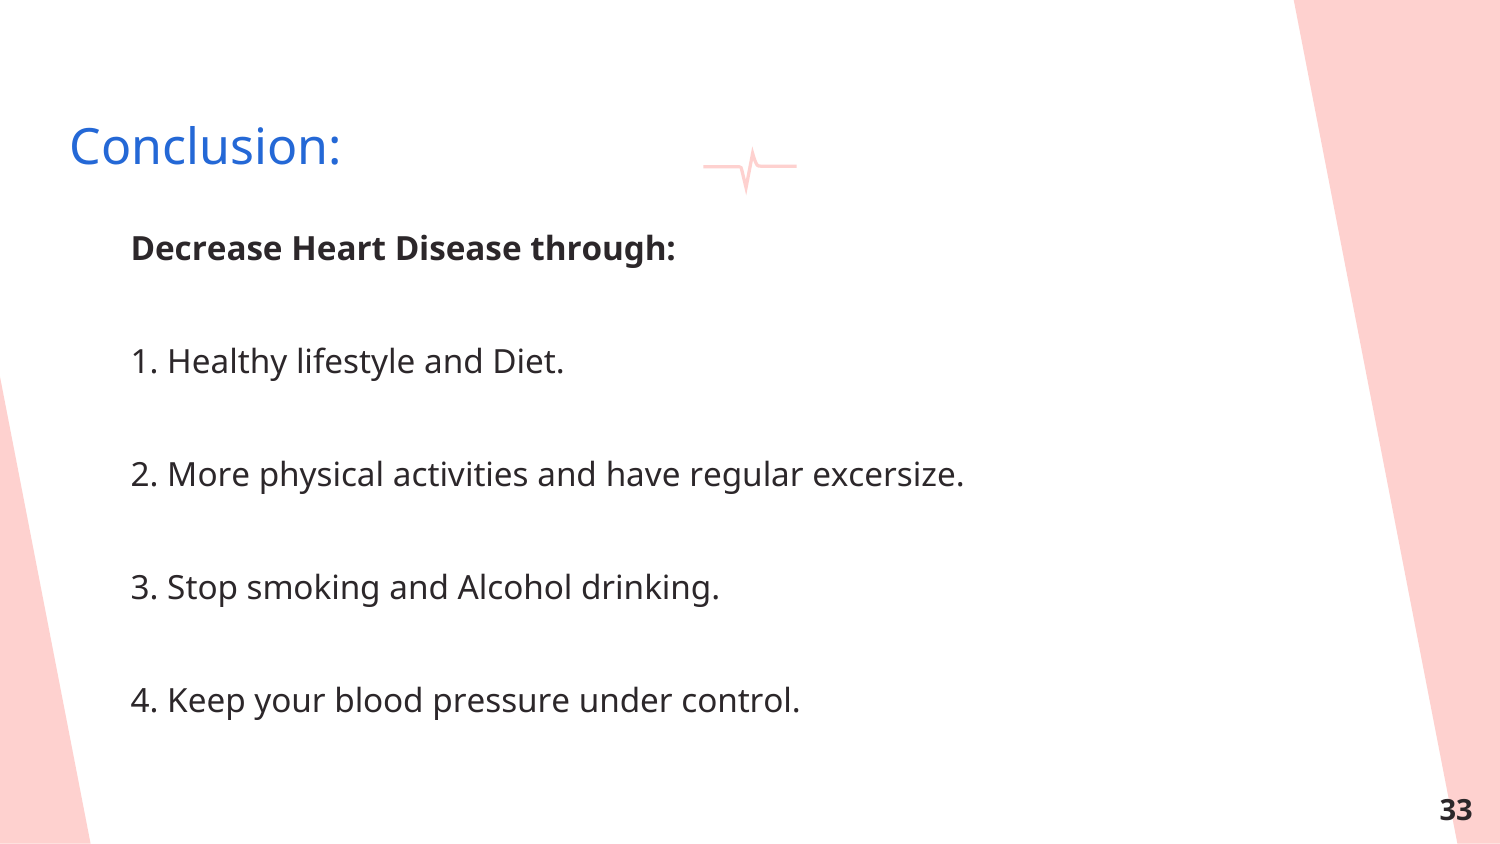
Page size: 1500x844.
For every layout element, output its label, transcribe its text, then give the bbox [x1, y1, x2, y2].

title Conclusion: [54, 99, 1500, 168]
text_box Decrease Heart Disease through: 1. Healthy lifestyle and Diet. 2. More physical activities and have regular excersize. 3. Stop smoking and Alcohol drinking. 4. Keep your blood pressure under control. [115, 211, 1296, 793]
text_box 33 [1424, 783, 1489, 830]
